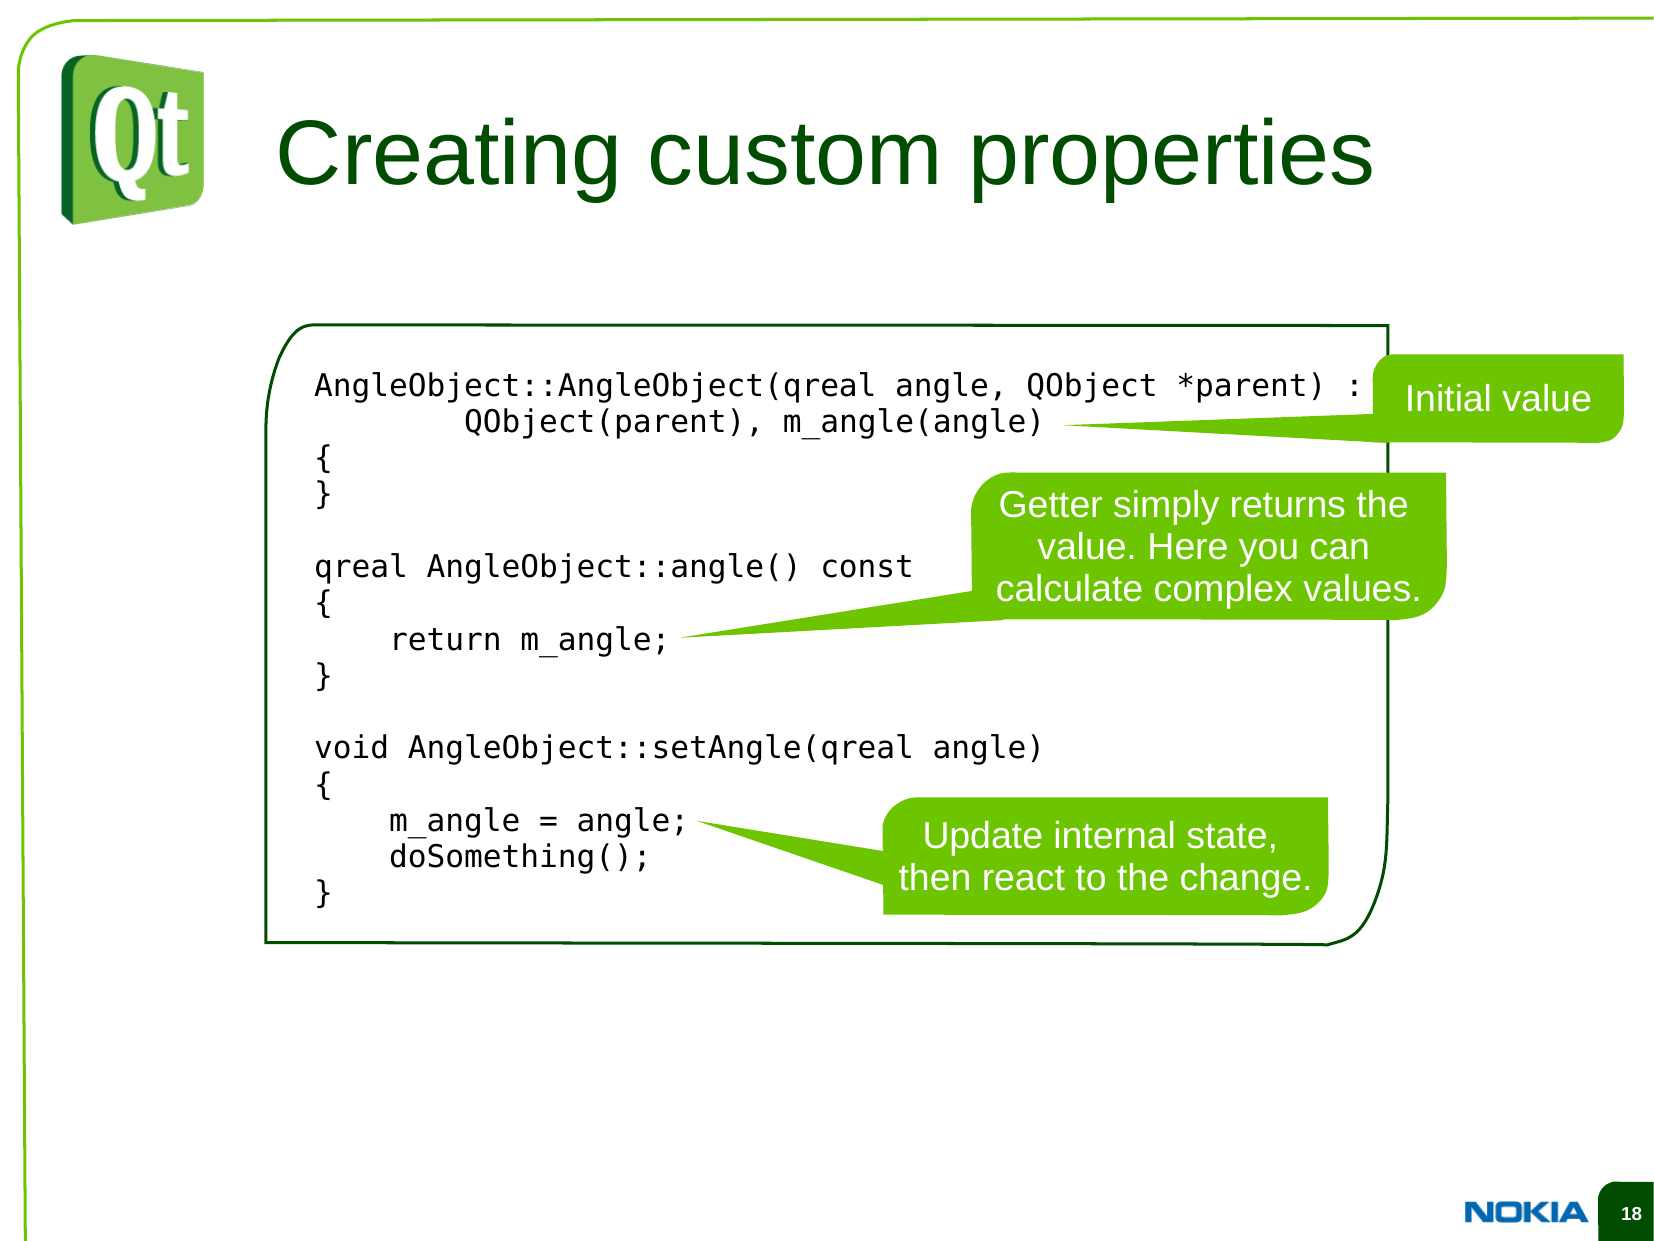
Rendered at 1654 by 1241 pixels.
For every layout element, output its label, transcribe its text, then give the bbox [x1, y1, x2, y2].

text_box [1062, 413, 1373, 443]
picture [1465, 1201, 1589, 1223]
text_box Update internal state, then react to the change. [882, 797, 1329, 916]
text_box [696, 820, 883, 885]
text_box AngleObject::AngleObject(qreal angle, QObject *parent) : QObject(parent), m_angle(angle) { } qreal AngleObject::angle() const { return m_angle; } void AngleObject::setAngle(qreal angle) { m_angle = angle; doSomething(); } [299, 359, 1380, 955]
text_box Initial value [1372, 354, 1625, 443]
picture [61, 55, 82, 225]
title Creating custom properties [82, 49, 1571, 257]
text_box Getter simply returns the value. Here you can calculate complex values. [971, 472, 1447, 621]
text_box [679, 591, 1004, 638]
